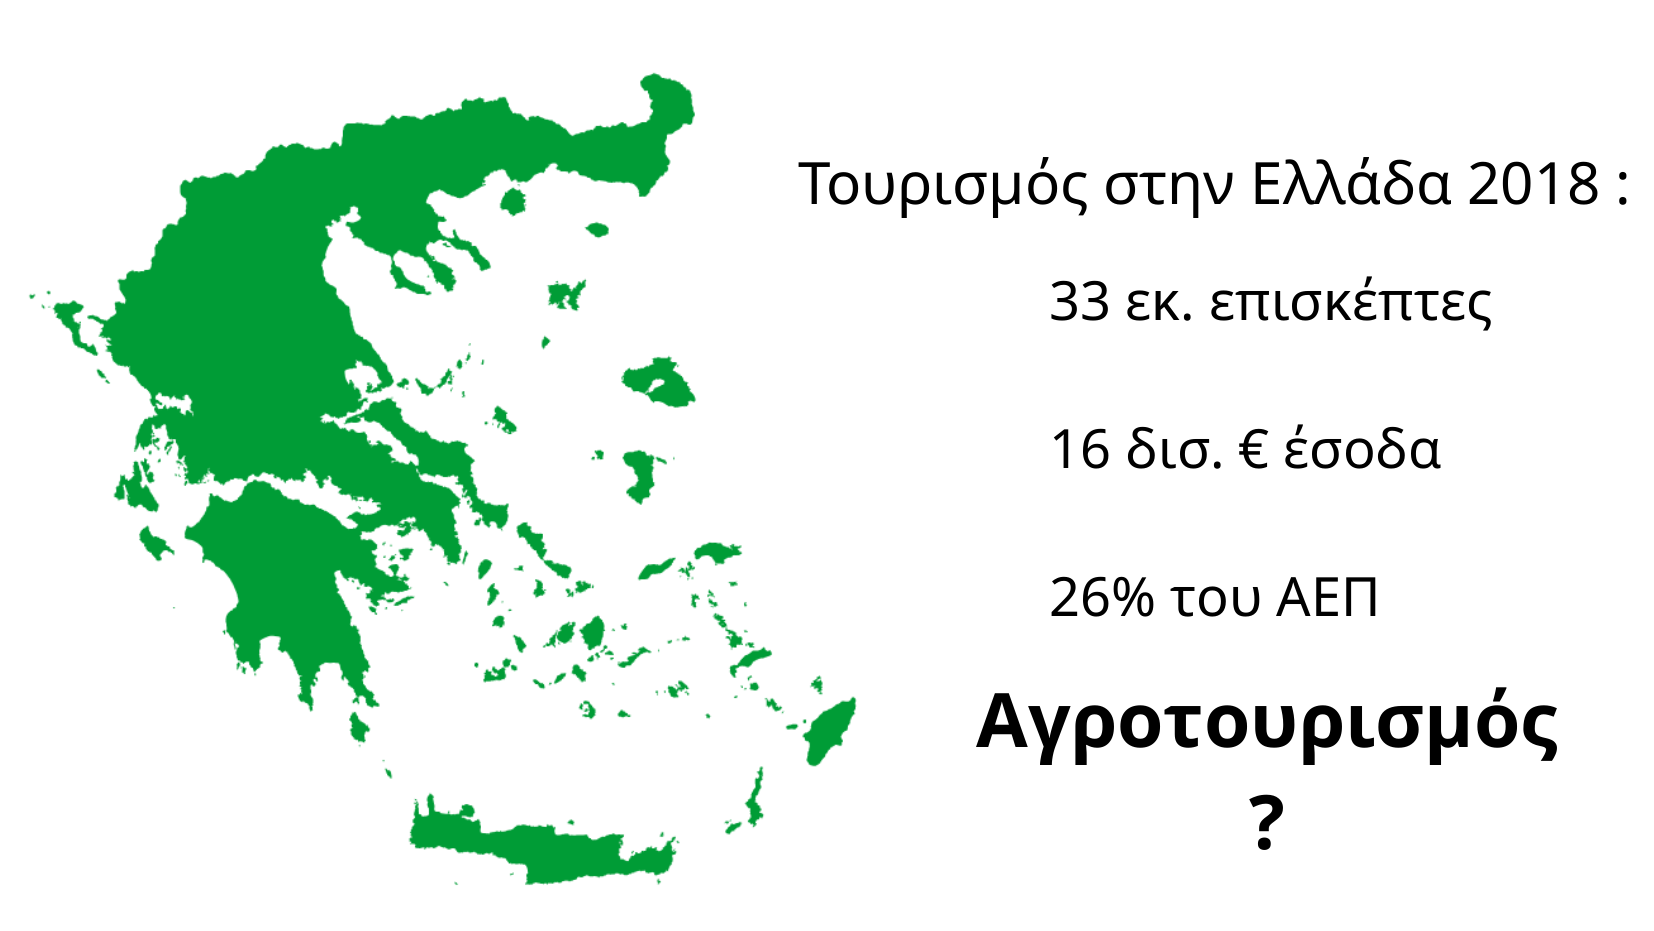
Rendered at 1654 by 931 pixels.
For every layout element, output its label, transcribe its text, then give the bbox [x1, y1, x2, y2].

text_box 33 εκ. επισκέπτες 16 δισ. € έσοδα 26% του ΑΕΠ [1035, 255, 1576, 604]
text_box Τουρισμός στην Ελλάδα 2018 : [780, 135, 1651, 226]
picture [0, 45, 886, 886]
text_box Αγροτουρισμός ? [960, 660, 1576, 796]
